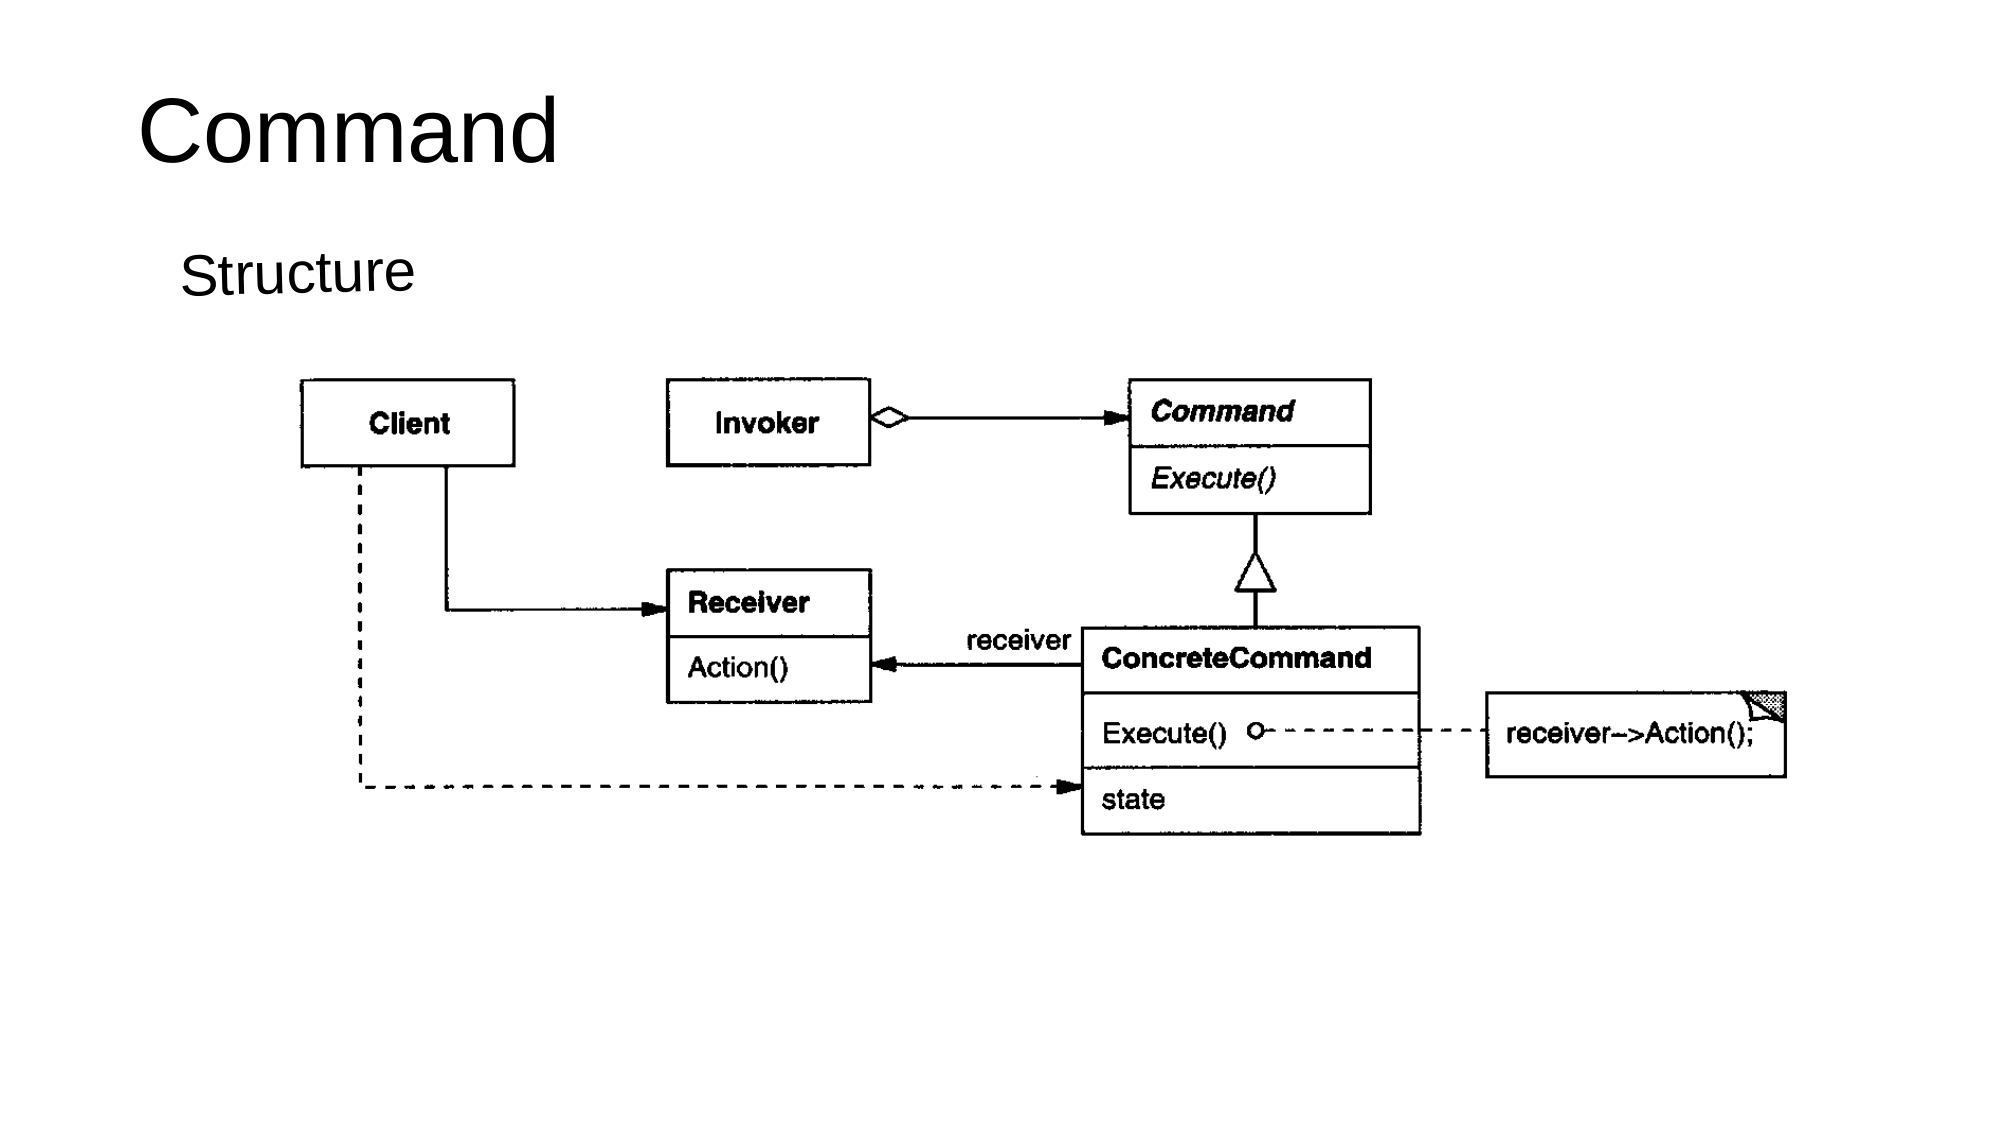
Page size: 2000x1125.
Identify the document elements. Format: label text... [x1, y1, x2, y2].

title Command [137, 59, 616, 211]
picture [270, 357, 1823, 841]
title Structure [178, 225, 451, 325]
